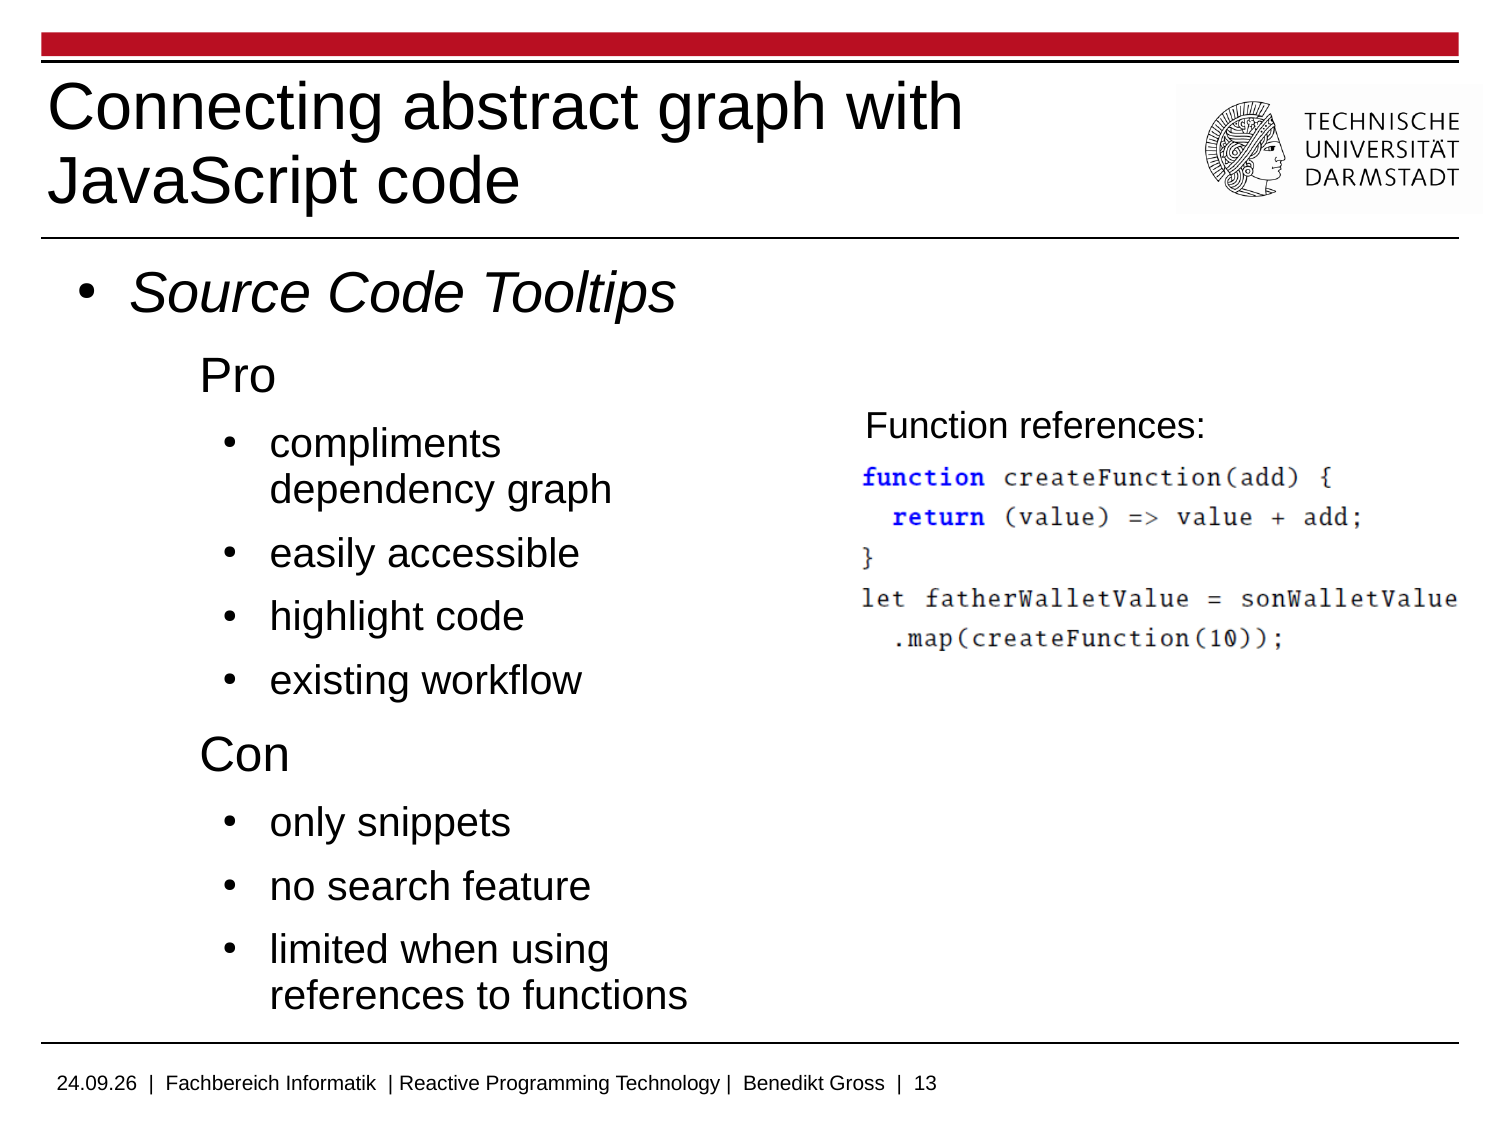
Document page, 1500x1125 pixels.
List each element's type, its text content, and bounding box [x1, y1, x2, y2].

picture [850, 460, 1462, 665]
title Connecting abstract graph with JavaScript code [47, 68, 1137, 219]
list Source Code Tooltips Pro compliments dependency graph easily accessible highlight code existing workflow Con only snippets no search feature limited when using references to functions [59, 259, 718, 1025]
text_box Function references: [850, 397, 1241, 497]
